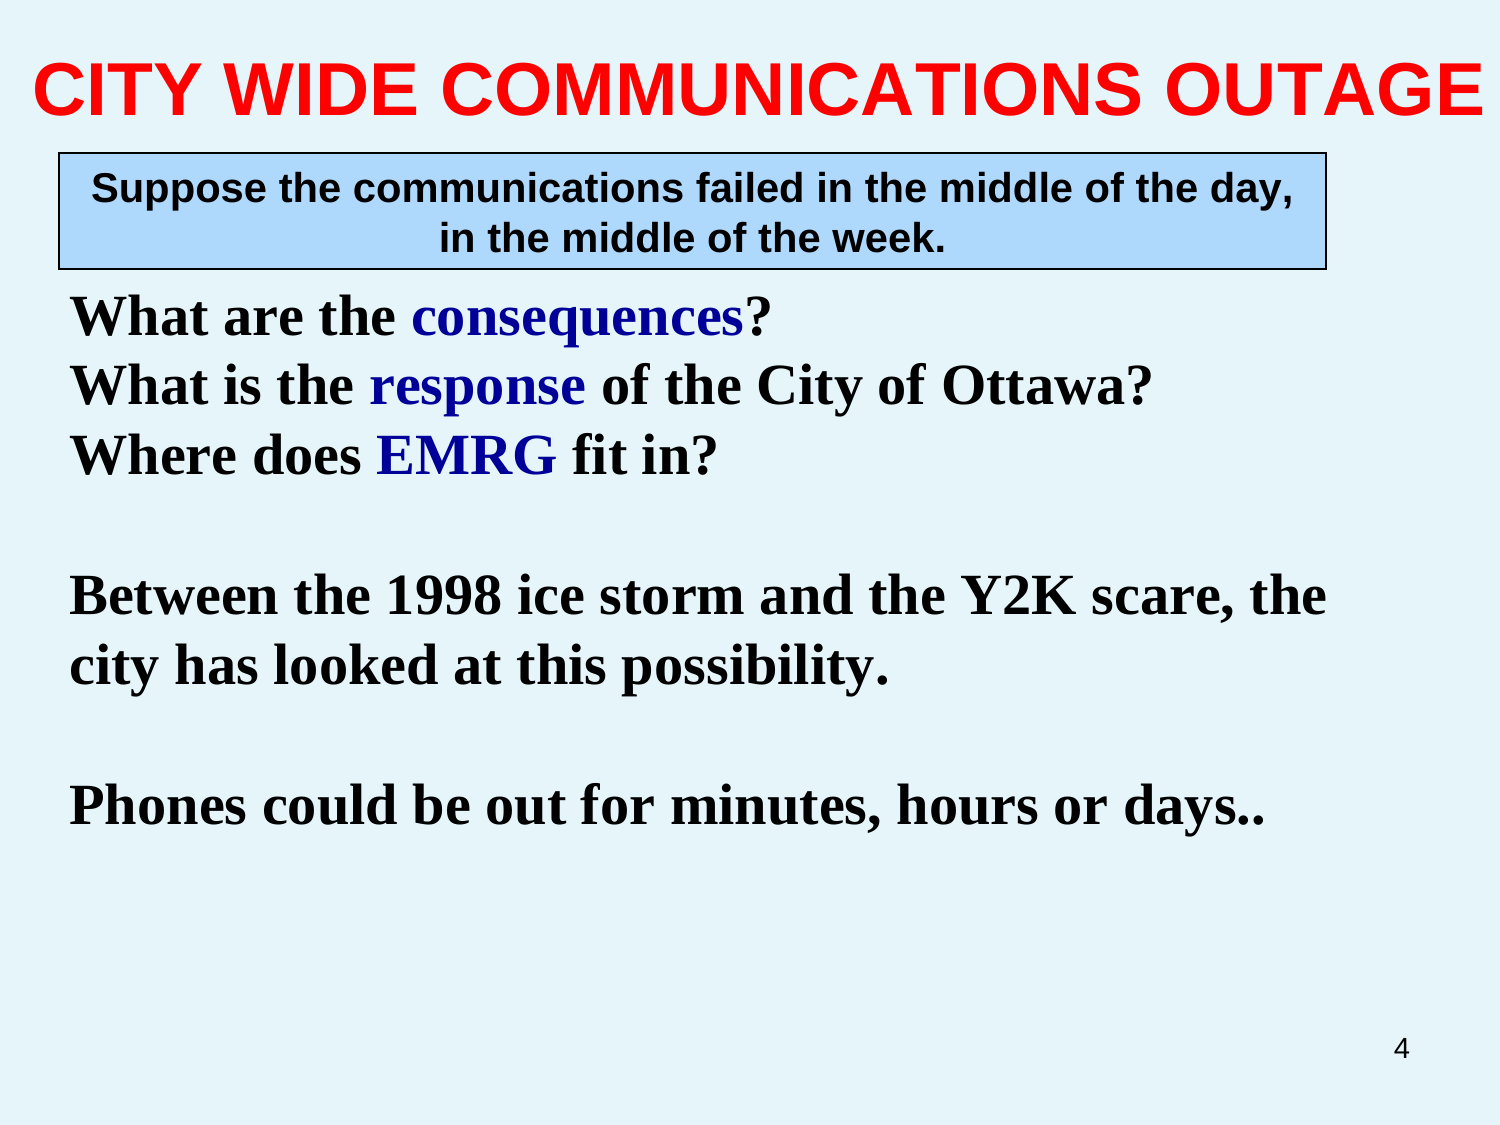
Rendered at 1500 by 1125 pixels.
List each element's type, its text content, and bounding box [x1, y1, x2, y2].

text_box CITY WIDE COMMUNICATIONS OUTAGE [0, 33, 1500, 139]
text_box Suppose the communications failed in the middle of the day, in the middle of the week. [58, 153, 1327, 268]
text_box What are the consequences? What is the response of the City of Ottawa? Where does EMRG fit in? Between the 1998 ice storm and the Y2K scare, the city has looked at this possibility. Phones could be out for minutes, hours or days.. [54, 268, 1408, 845]
